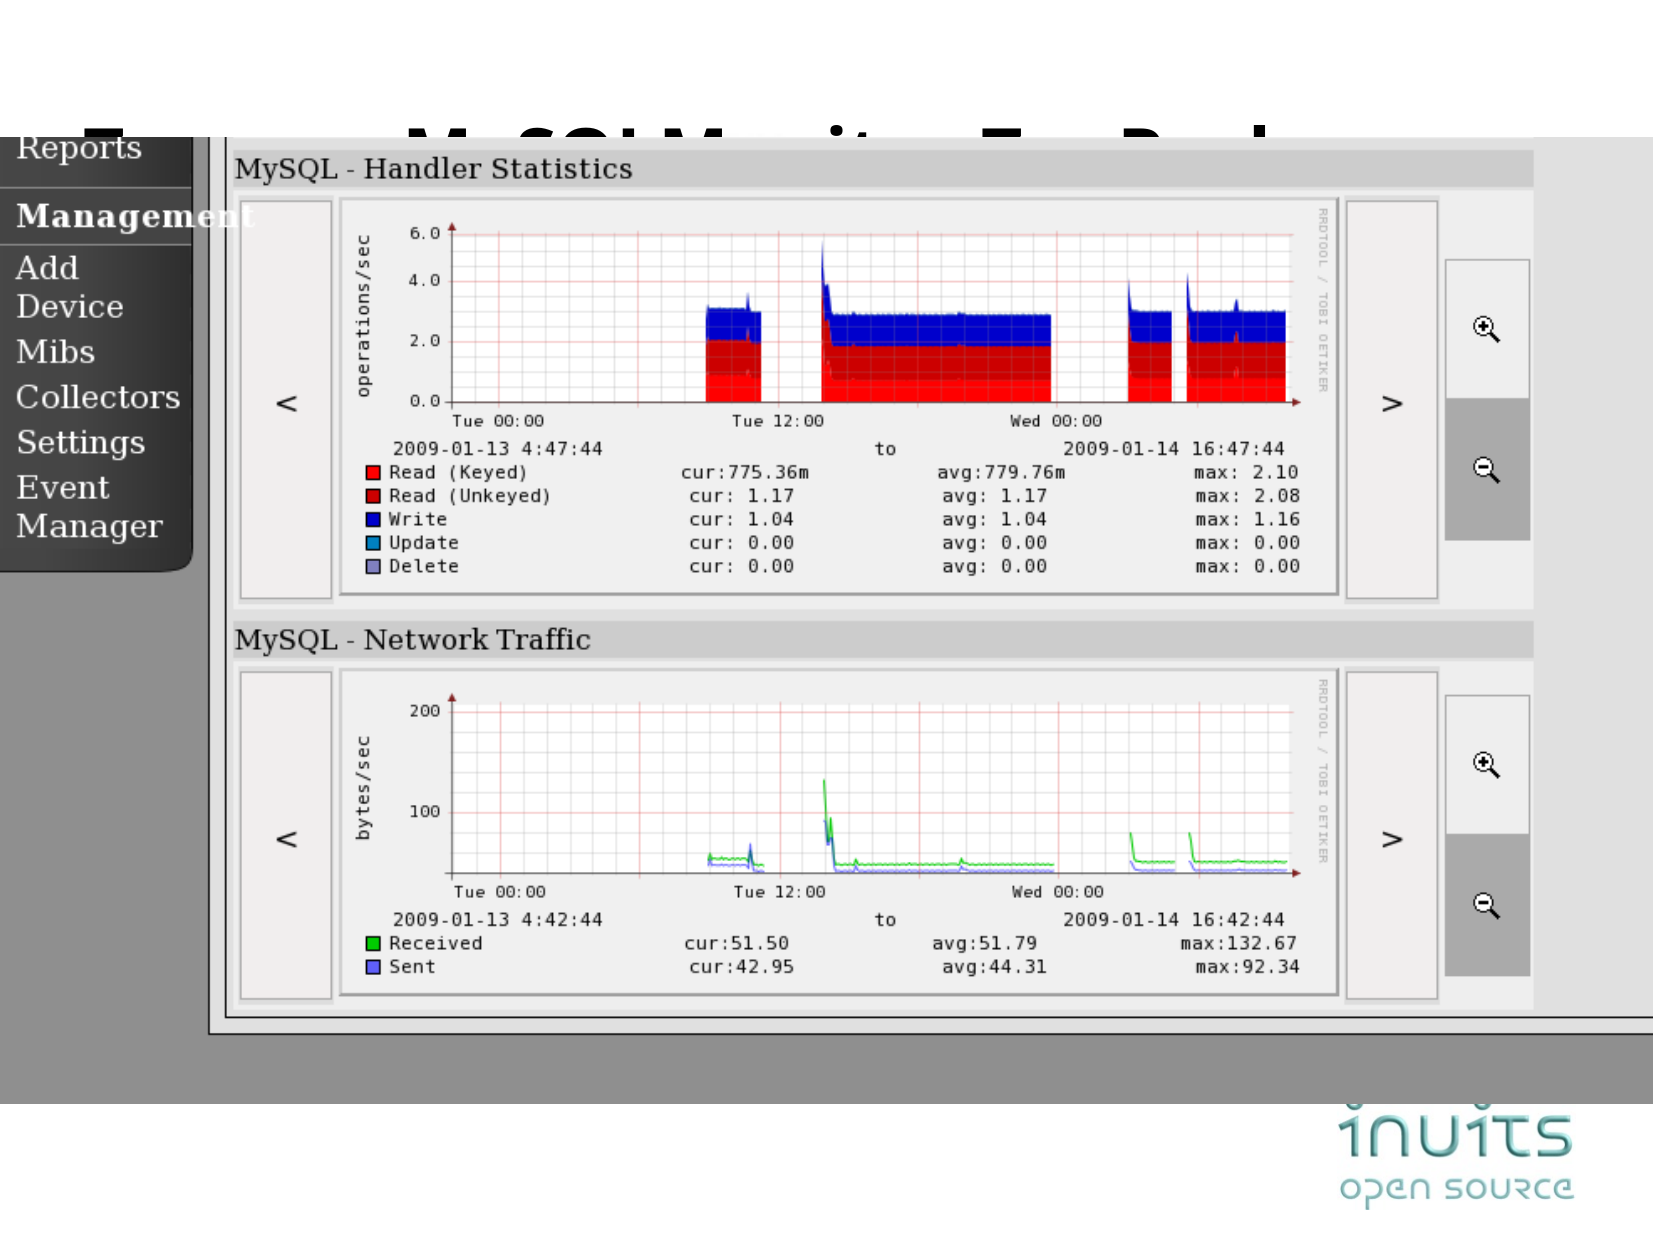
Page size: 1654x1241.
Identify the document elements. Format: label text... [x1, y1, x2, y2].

list [75, 1104, 1564, 1201]
title Zenoss MySQLMonitor ZenPack [82, 49, 1571, 137]
picture [0, 137, 1653, 1210]
